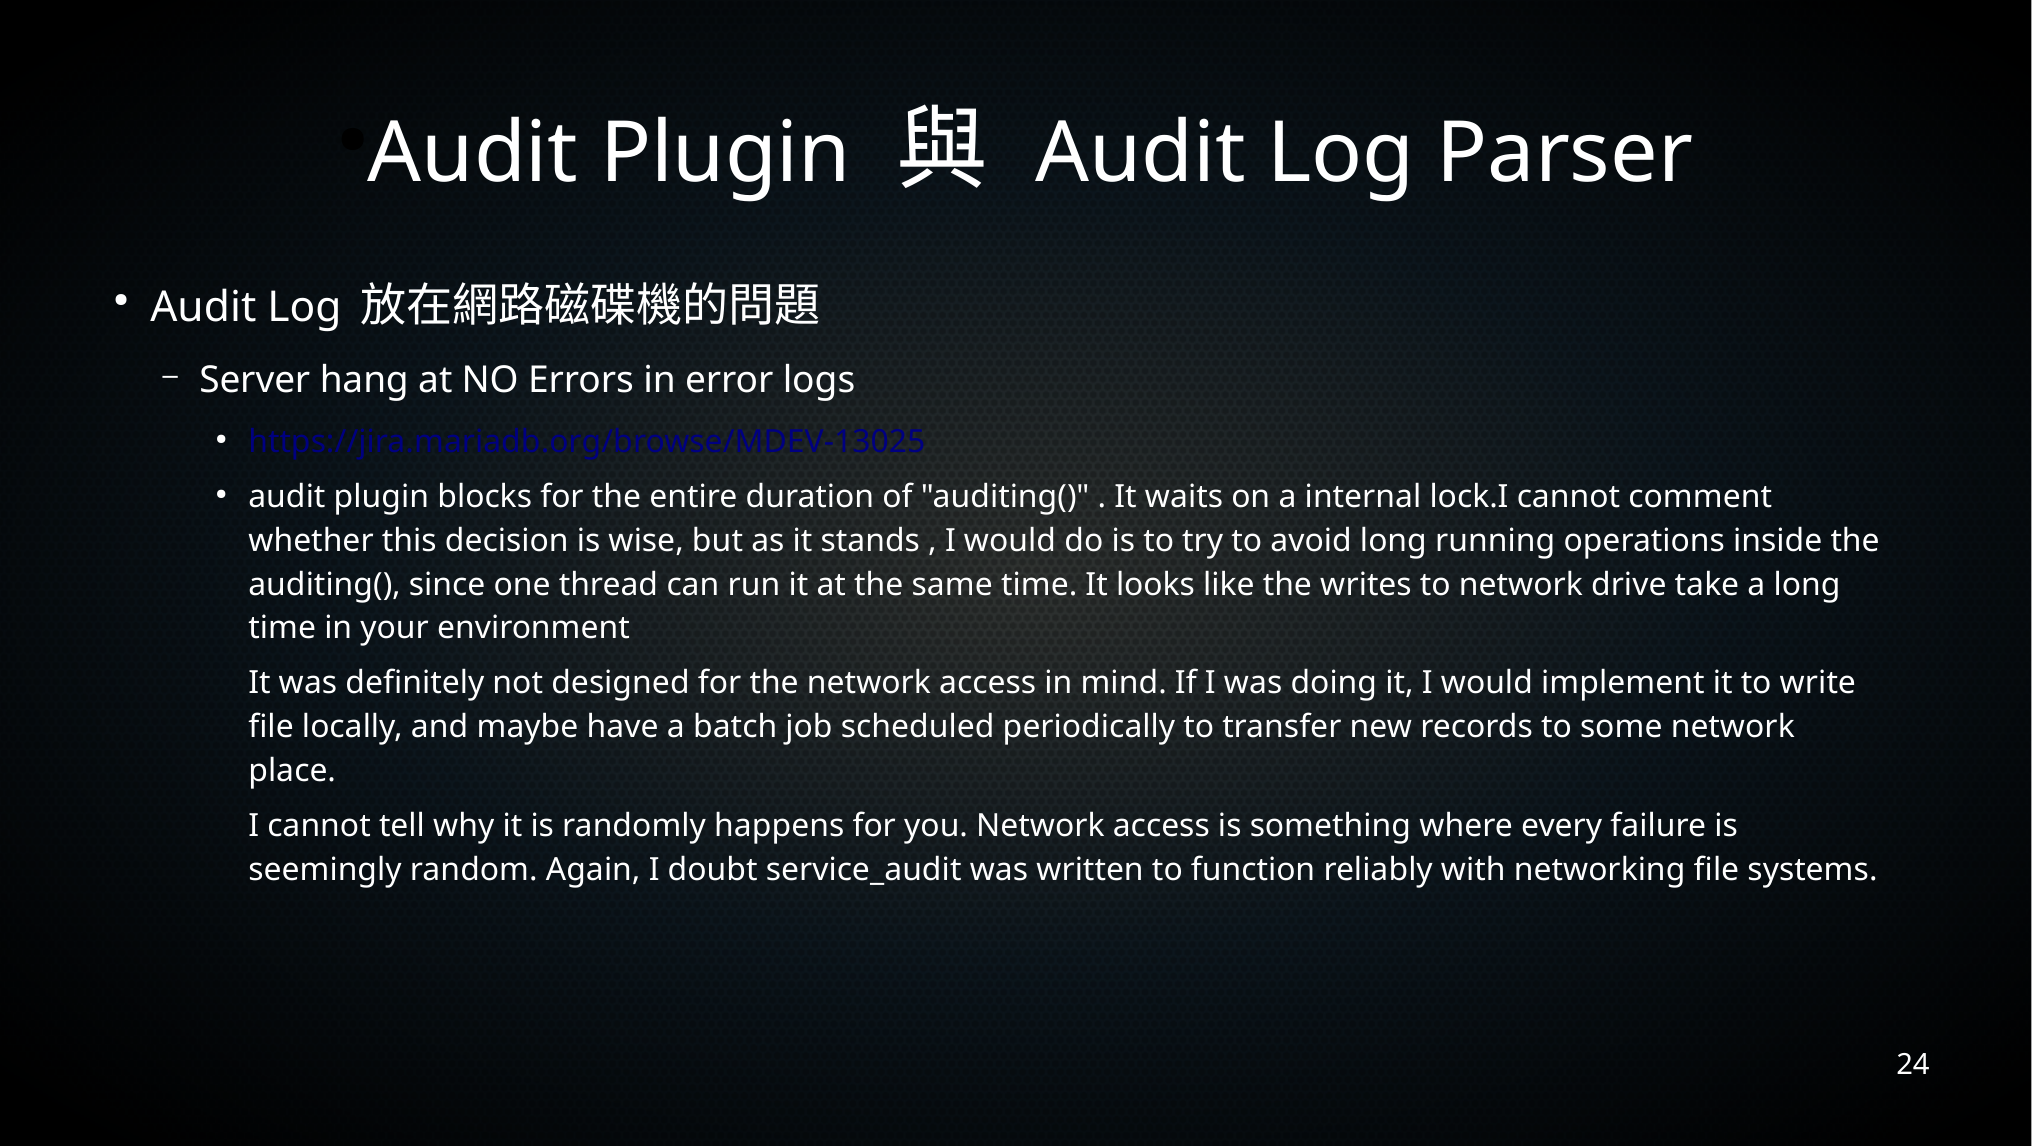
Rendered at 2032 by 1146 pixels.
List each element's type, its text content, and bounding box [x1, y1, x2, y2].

title Audit Plugin 與 Audit Log Parser [101, 45, 1930, 237]
list Audit Log 放在網路磁碟機的問題 Server hang at NO Errors in error logs https://jira.mariadb.org/browse/MDEV-13025 audit plugin blocks for the entire duration of "auditing()" . It waits on a internal lock.I cannot comment whether this decision is wise, but as it stands , I would do is to try to avoid long running operations inside the auditing(), since one thread can run it at the same time. It looks like the writes to network drive take a long time in your environment It was definitely not designed for the network access in mind. If I was doing it, I would implement it to write file locally, and maybe have a batch job scheduled periodically to transfer new records to some network place. I cannot tell why it is randomly happens for you. Network access is something where every failure is seemingly random. Again, I doubt service_audit was written to function reliably with networking file systems. [101, 268, 1890, 933]
picture [0, 0, 2032, 1146]
